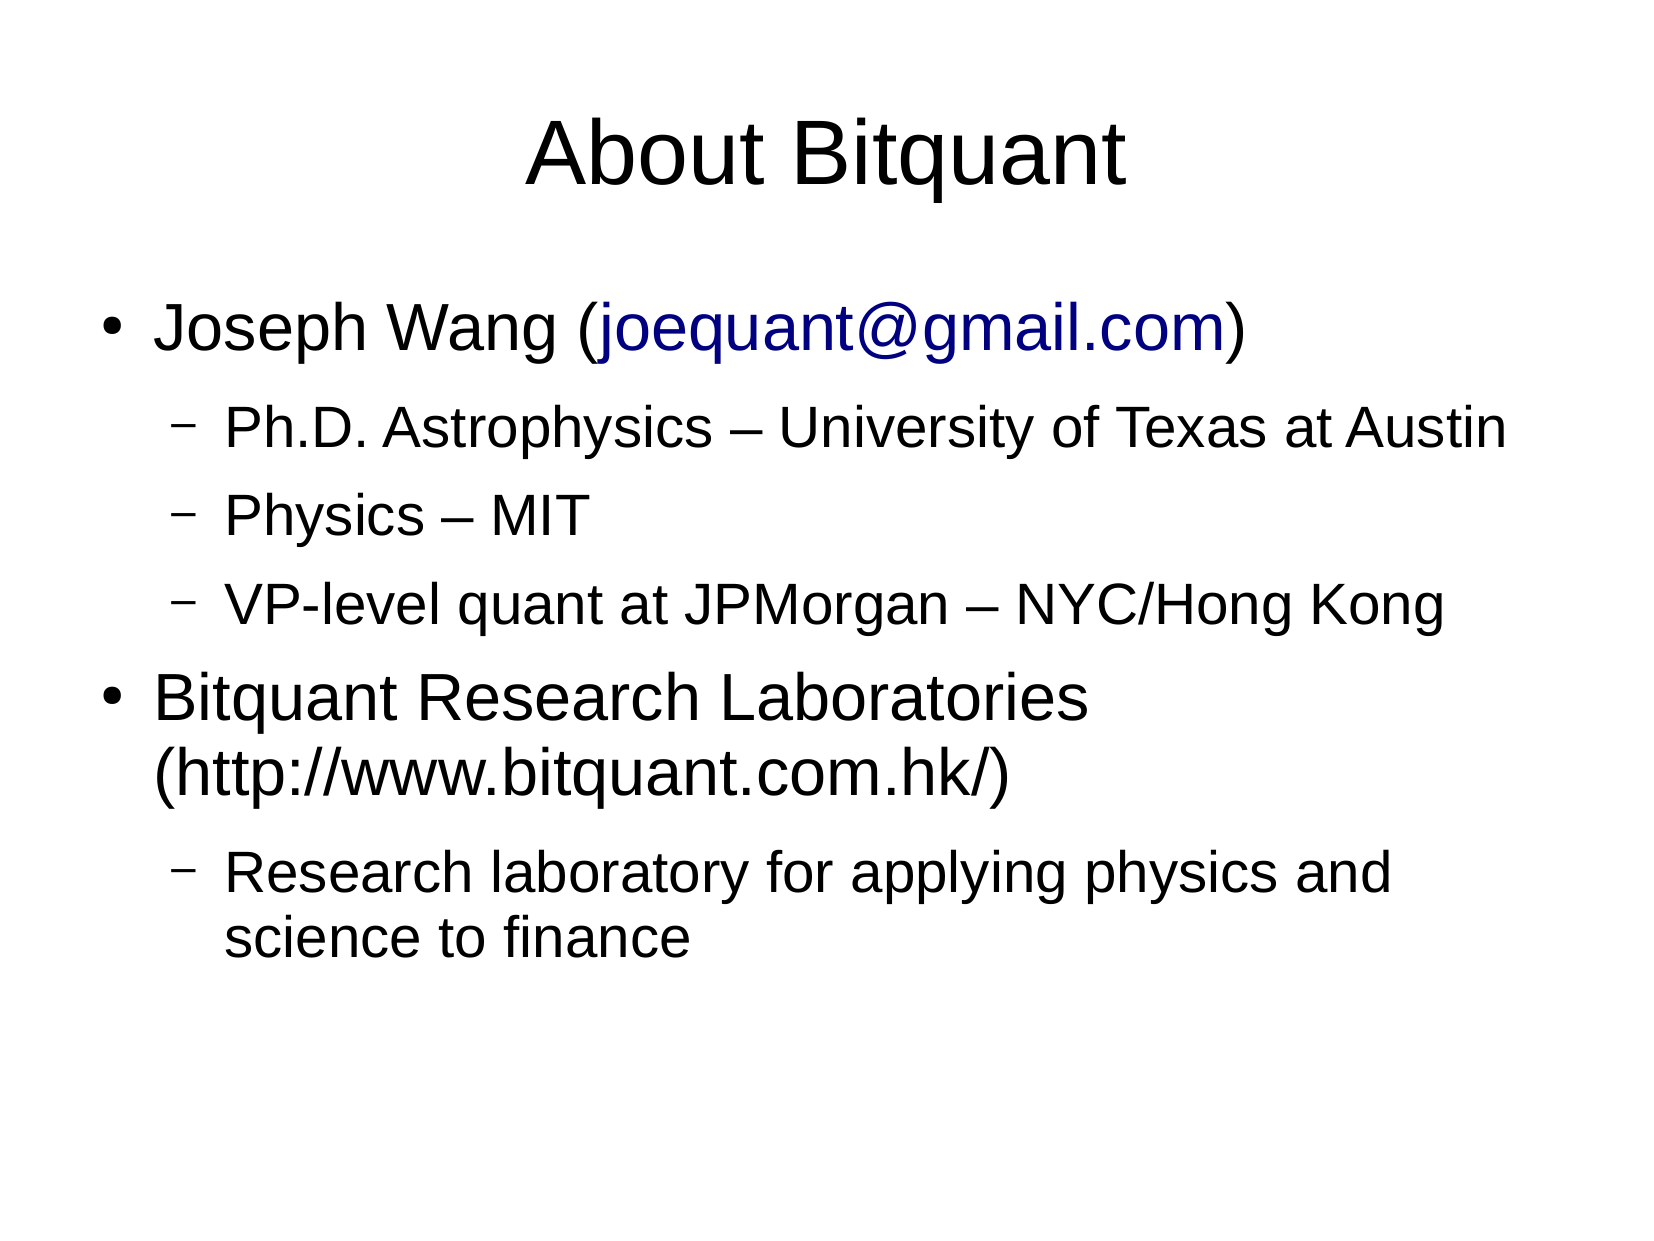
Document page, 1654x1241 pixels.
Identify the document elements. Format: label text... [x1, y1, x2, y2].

title About Bitquant [82, 49, 1571, 257]
list Joseph Wang (joequant@gmail.com) Ph.D. Astrophysics – University of Texas at Austin Physics – MIT VP-level quant at JPMorgan – NYC/Hong Kong Bitquant Research Laboratories (http://www.bitquant.com.hk/) Research laboratory for applying physics and science to finance [82, 290, 1571, 1010]
